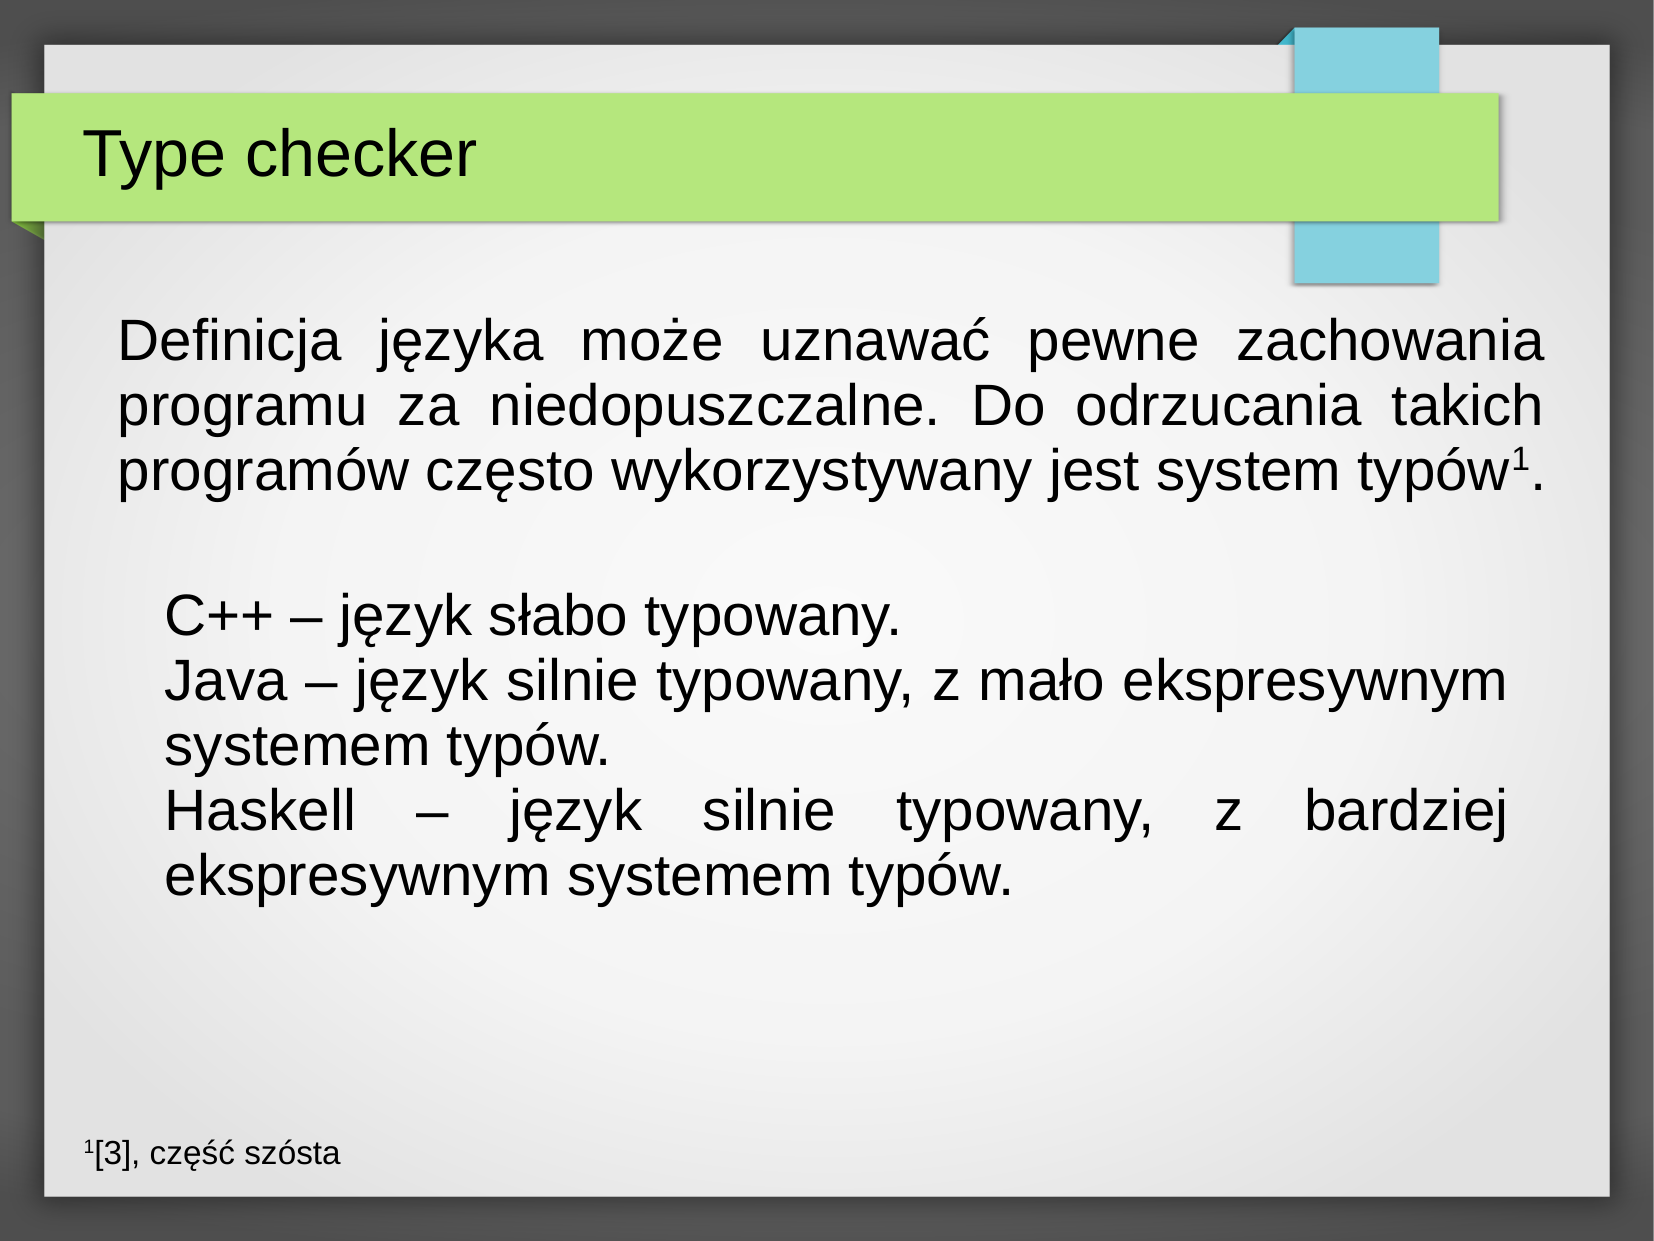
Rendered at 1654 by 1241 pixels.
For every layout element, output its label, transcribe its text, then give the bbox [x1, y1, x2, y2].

text_box 1[3], część szósta [68, 1127, 826, 1180]
picture [0, 0, 1654, 1241]
text_box Definicja języka może uznawać pewne zachowania programu za niedopuszczalne. Do odrzucania takich programów często wykorzystywany jest system typów1. [103, 300, 1561, 1096]
text_box C++ – język słabo typowany. Java – język silnie typowany, z mało ekspresywnym systemem typów. Haskell – język silnie typowany, z bardziej ekspresywnym systemem typów. [150, 575, 1525, 915]
title Type checker [82, 94, 1264, 213]
